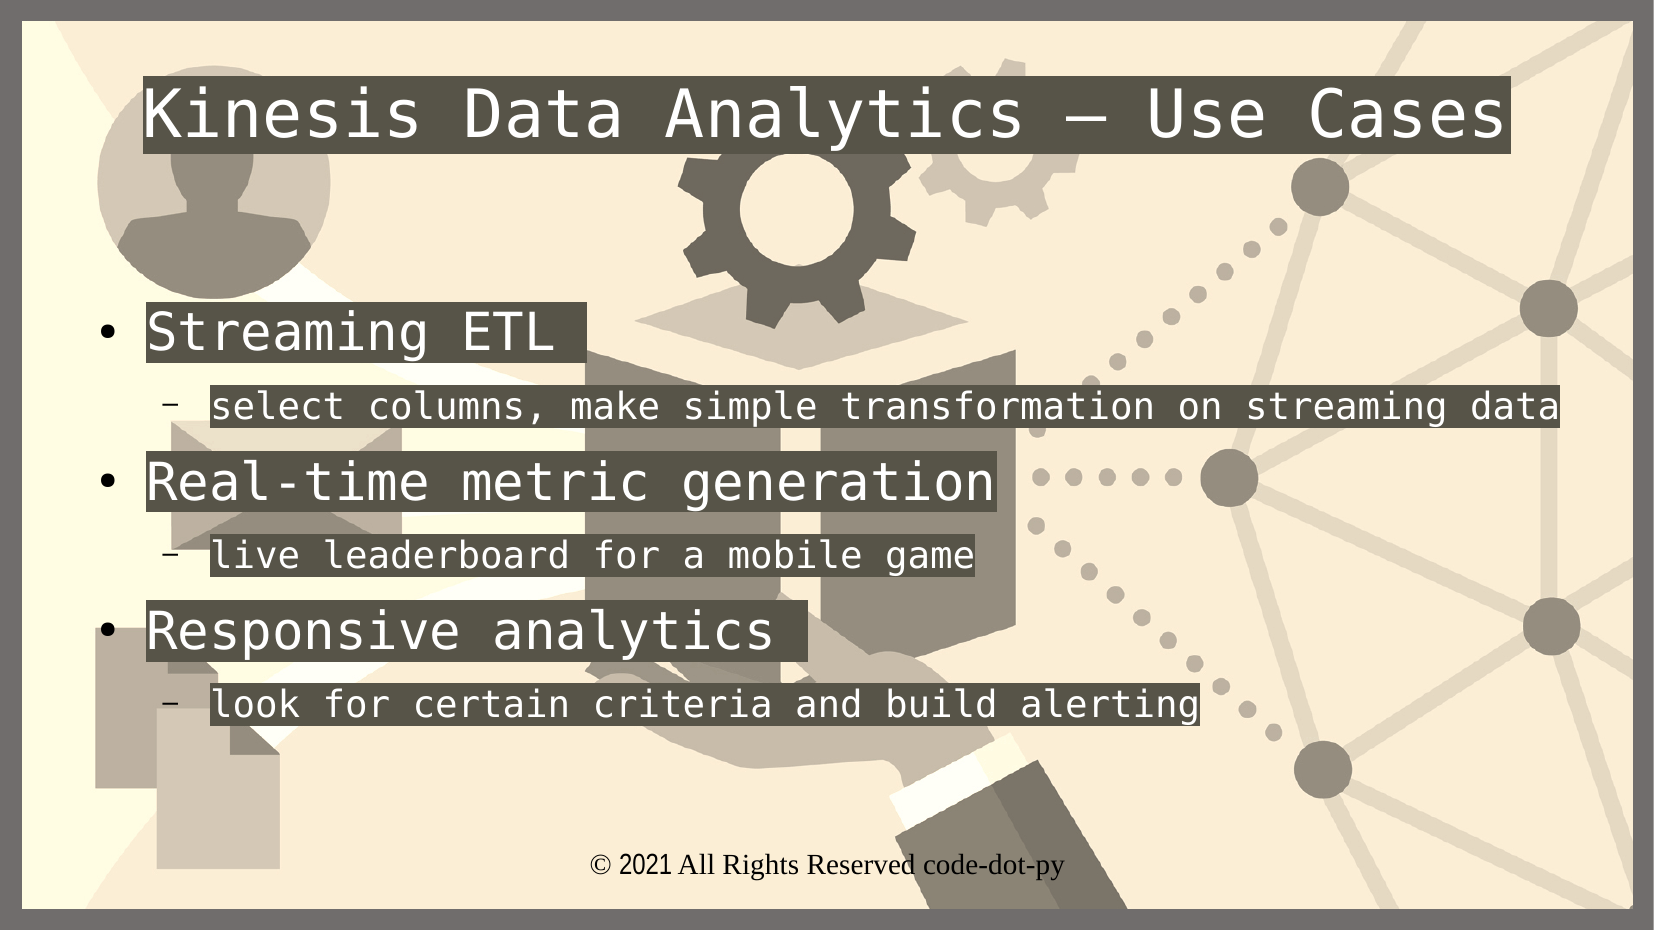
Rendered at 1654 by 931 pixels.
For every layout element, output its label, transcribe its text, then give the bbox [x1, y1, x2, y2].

list Streaming ETL select columns, make simple transformation on streaming data Real-time metric generation live leaderboard for a mobile game Responsive analytics look for certain criteria and build alerting [82, 217, 1571, 758]
picture [0, 0, 1654, 930]
title Kinesis Data Analytics – Use Cases [82, 37, 1571, 193]
